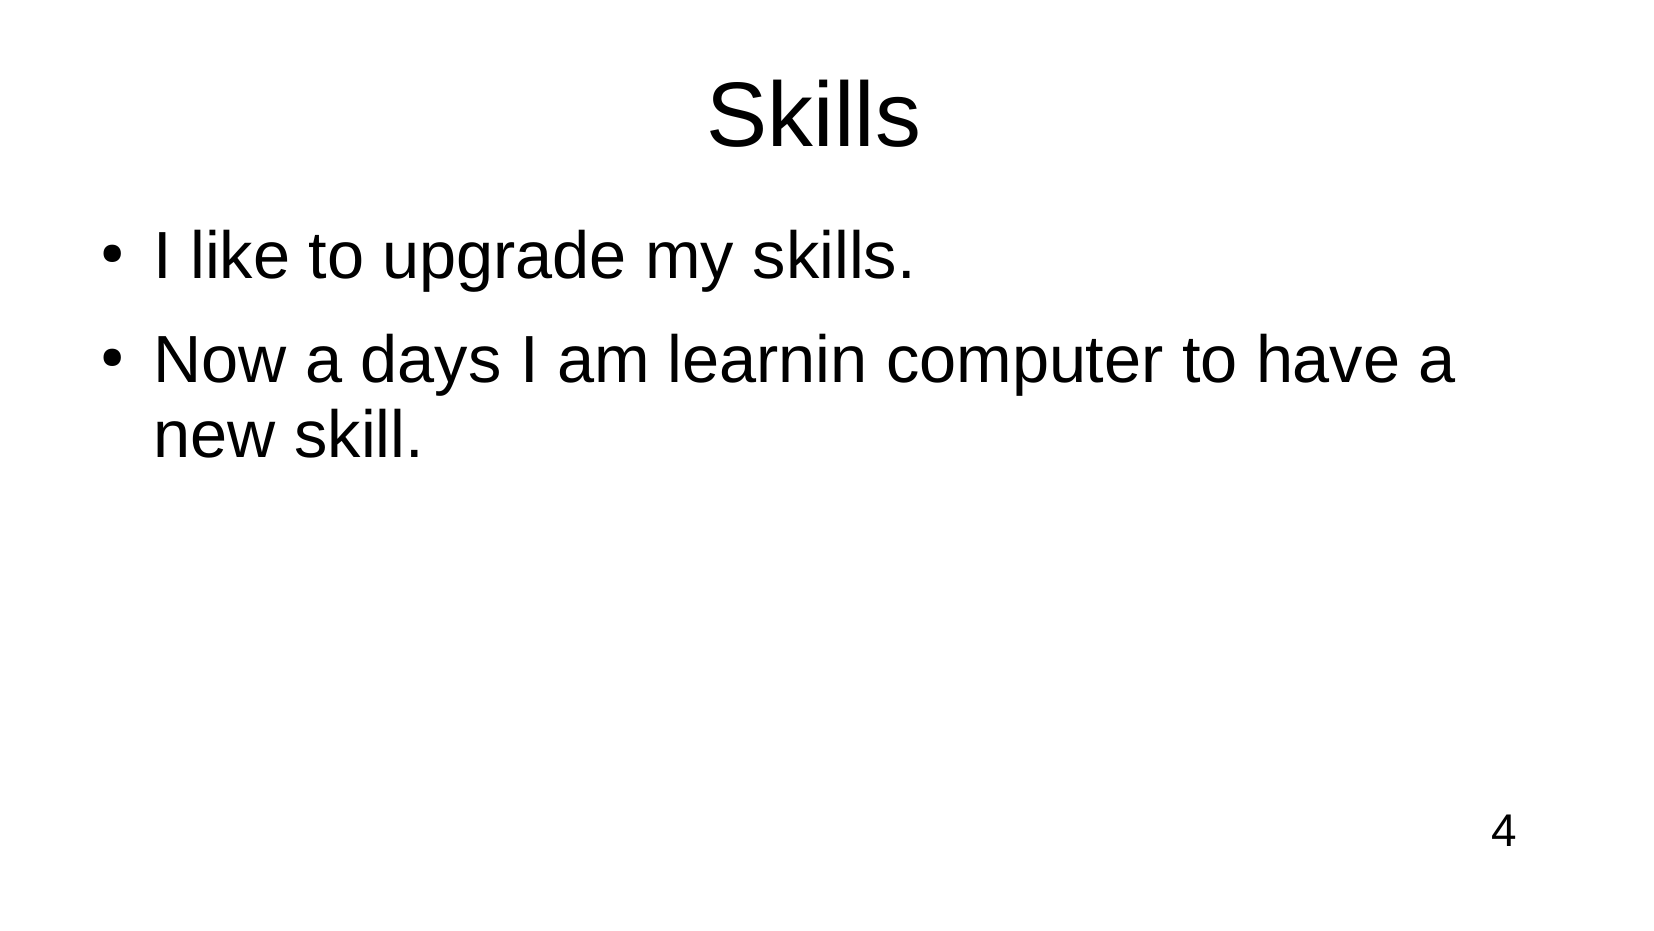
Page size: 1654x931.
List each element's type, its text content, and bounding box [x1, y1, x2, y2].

title Skills [82, 37, 1571, 193]
list I like to upgrade my skills. Now a days I am learnin computer to have a new skill. [82, 217, 1571, 758]
text_box 4 [1476, 797, 1654, 931]
